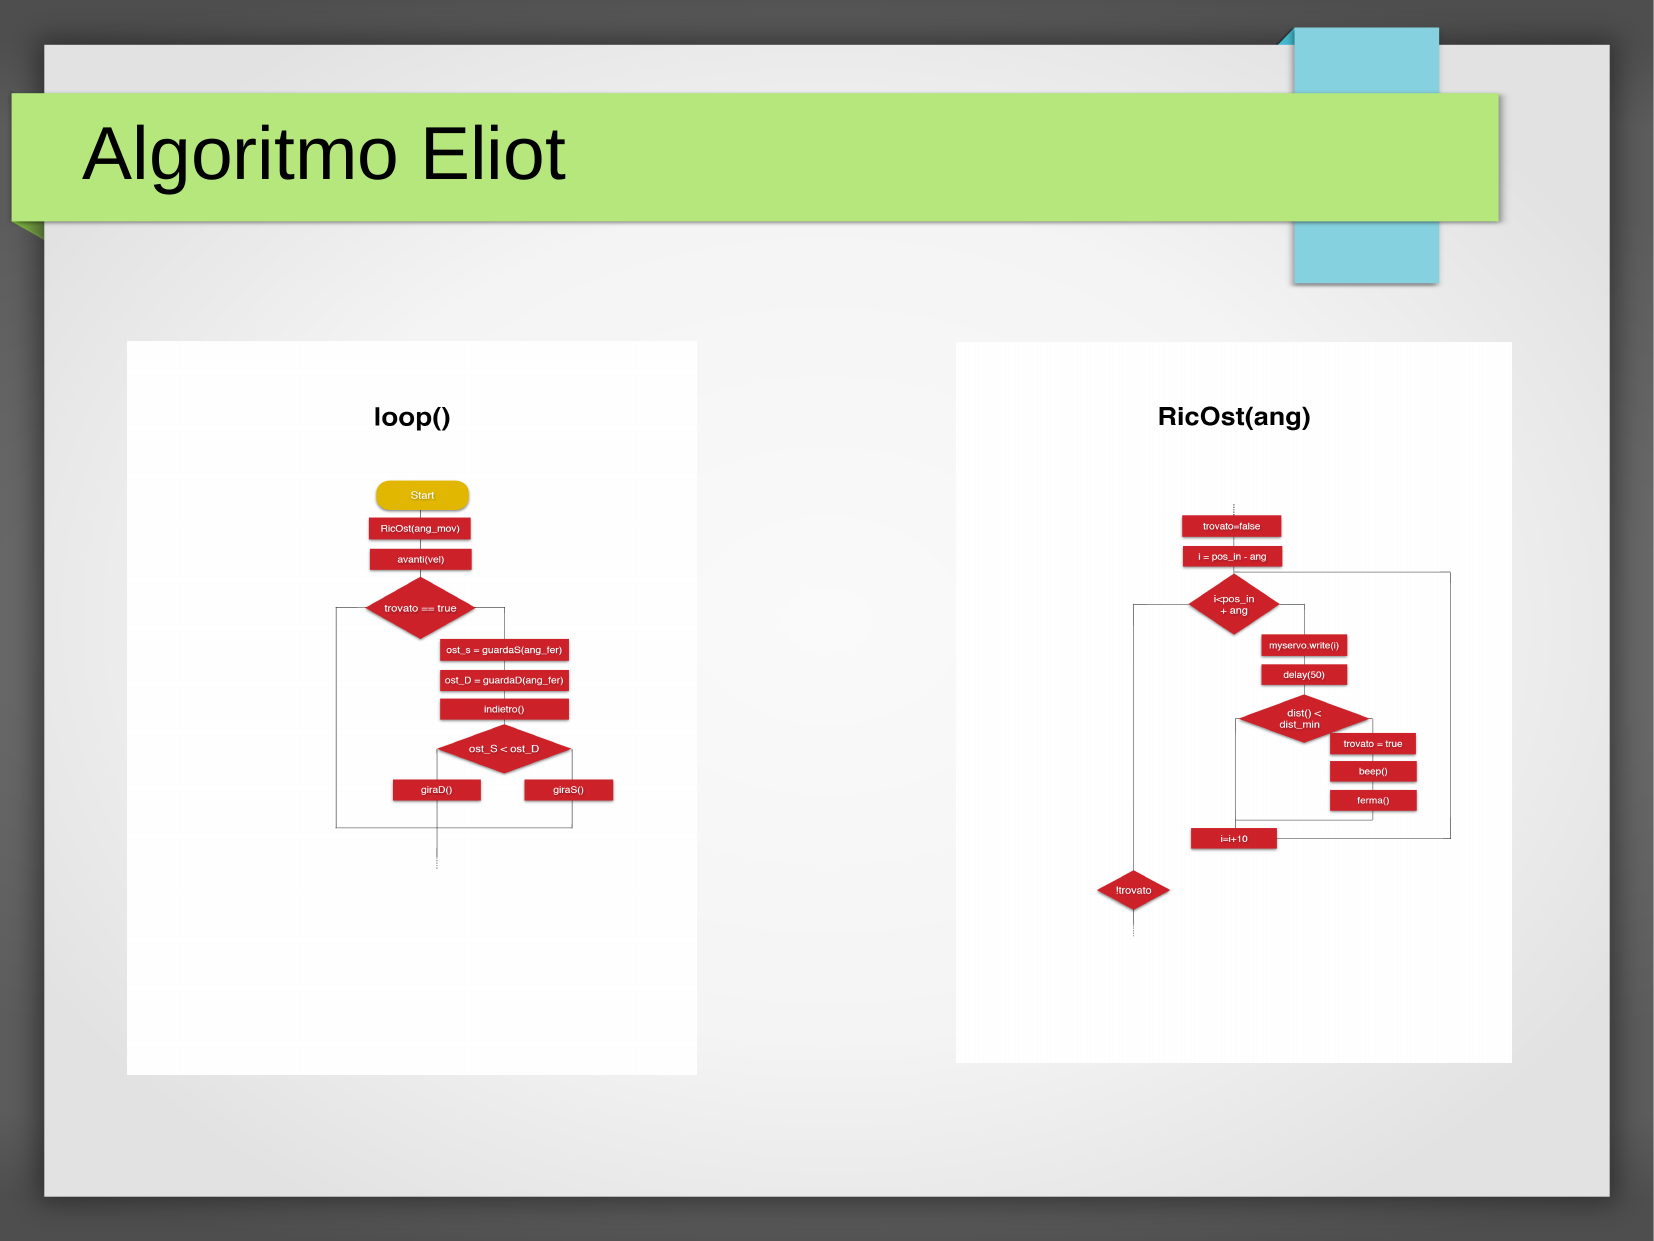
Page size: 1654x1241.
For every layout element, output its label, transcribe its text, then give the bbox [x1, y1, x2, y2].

title Algoritmo Eliot [82, 94, 1264, 213]
picture [0, 0, 1654, 1241]
